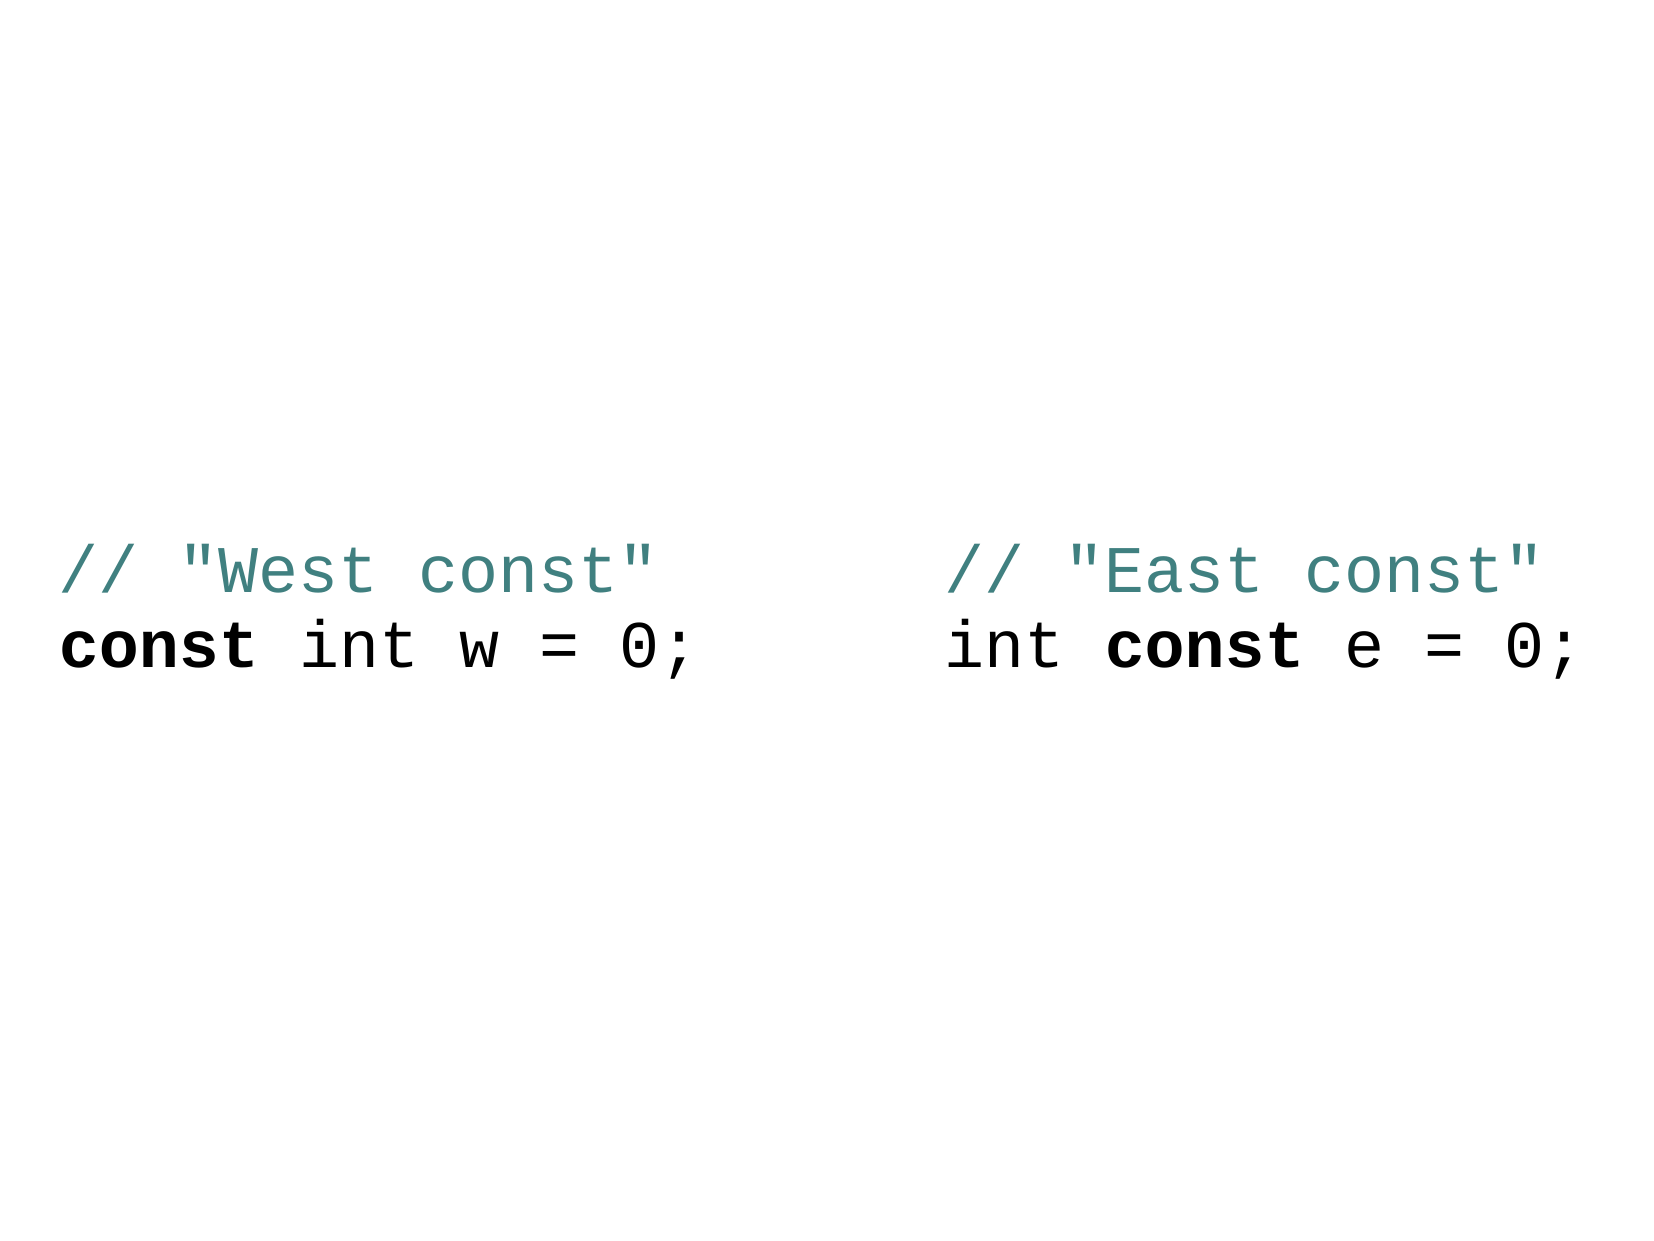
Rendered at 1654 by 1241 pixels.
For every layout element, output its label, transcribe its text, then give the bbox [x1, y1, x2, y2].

subtitle // "West const" // "East const" const int w = 0; int const e = 0; [59, 158, 1630, 1141]
